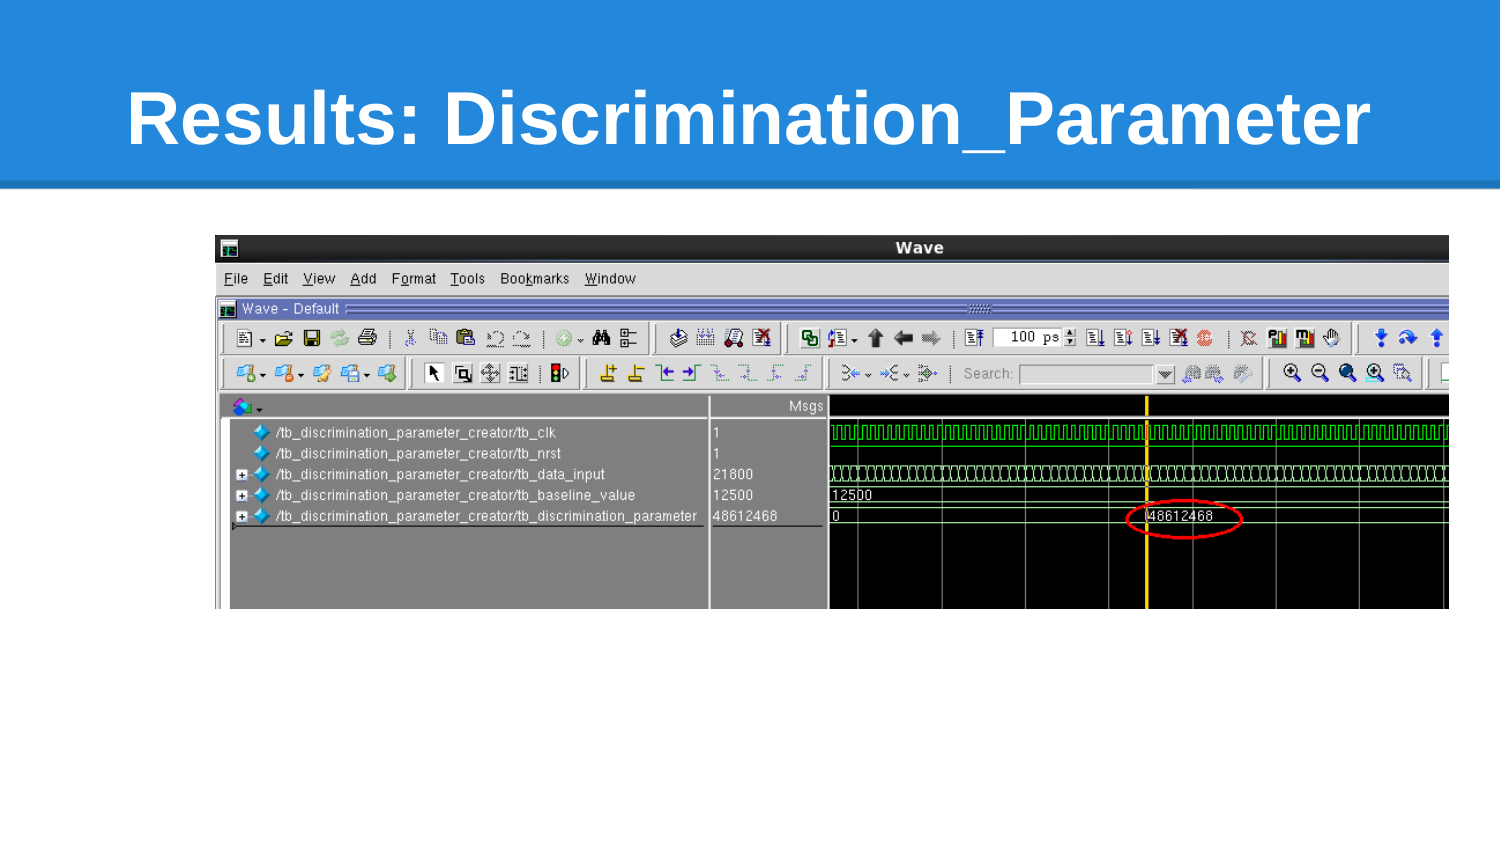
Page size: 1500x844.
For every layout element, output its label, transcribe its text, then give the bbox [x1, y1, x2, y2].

picture [215, 235, 1449, 609]
title Results: Discrimination_Parameter [75, 33, 1425, 175]
